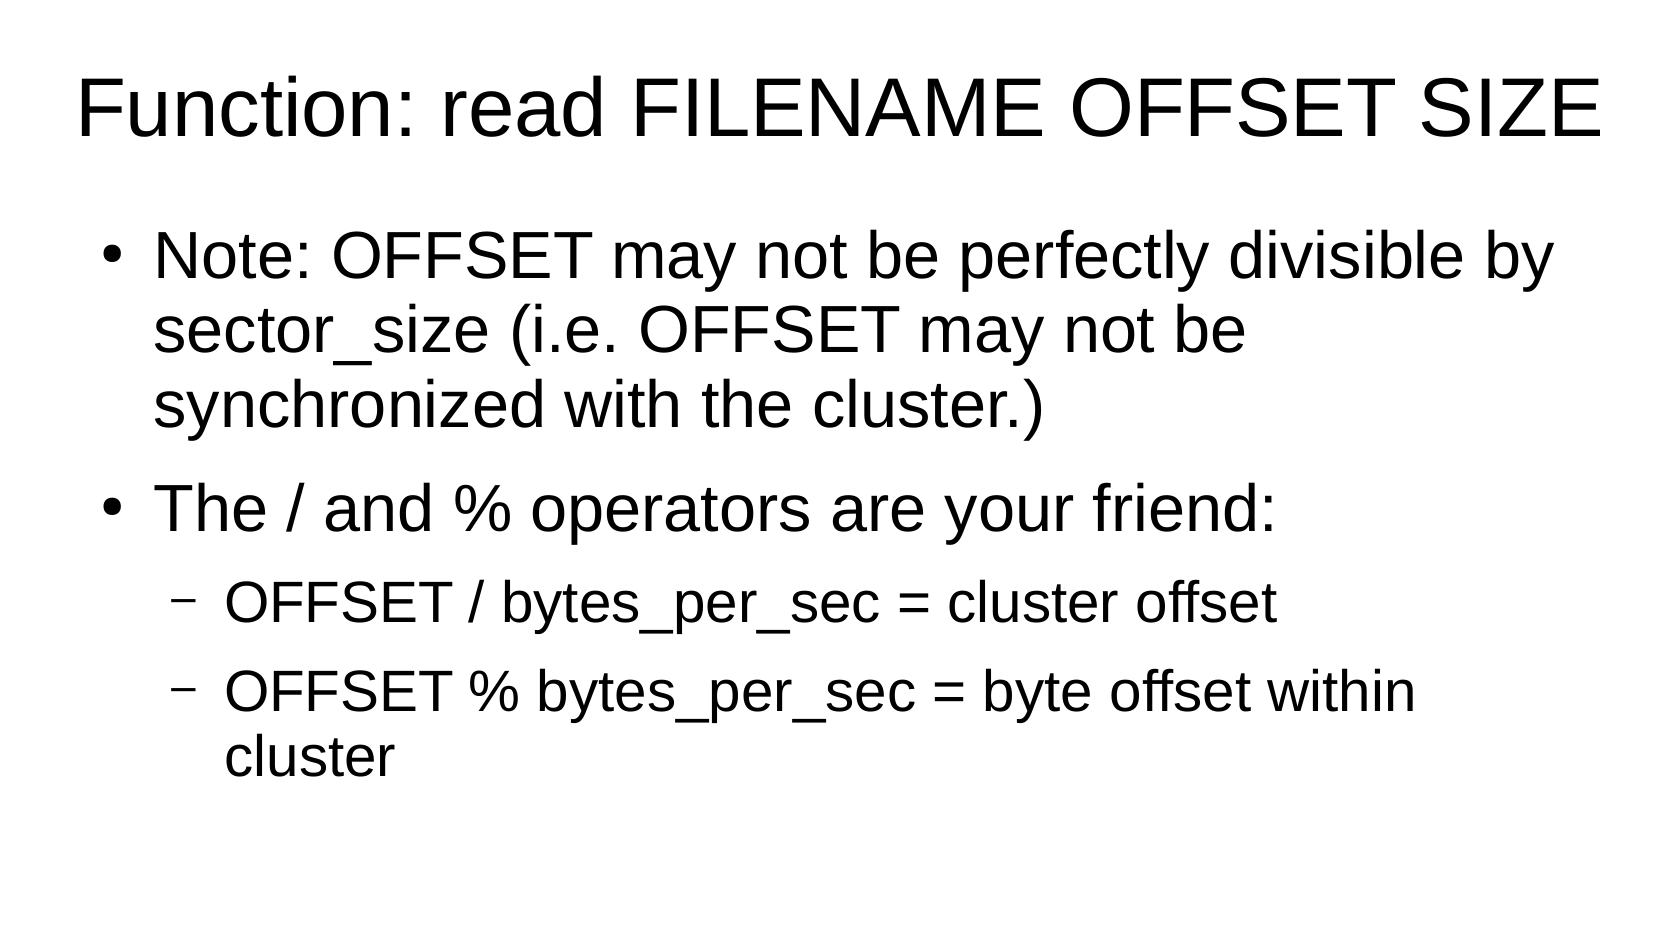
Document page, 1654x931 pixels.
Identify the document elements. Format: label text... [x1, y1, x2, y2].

title Function: read FILENAME OFFSET SIZE [45, 60, 1636, 154]
list Note: OFFSET may not be perfectly divisible by sector_size (i.e. OFFSET may not be synchronized with the cluster.) The / and % operators are your friend: OFFSET / bytes_per_sec = cluster offset OFFSET % bytes_per_sec = byte offset within cluster [82, 217, 1571, 841]
